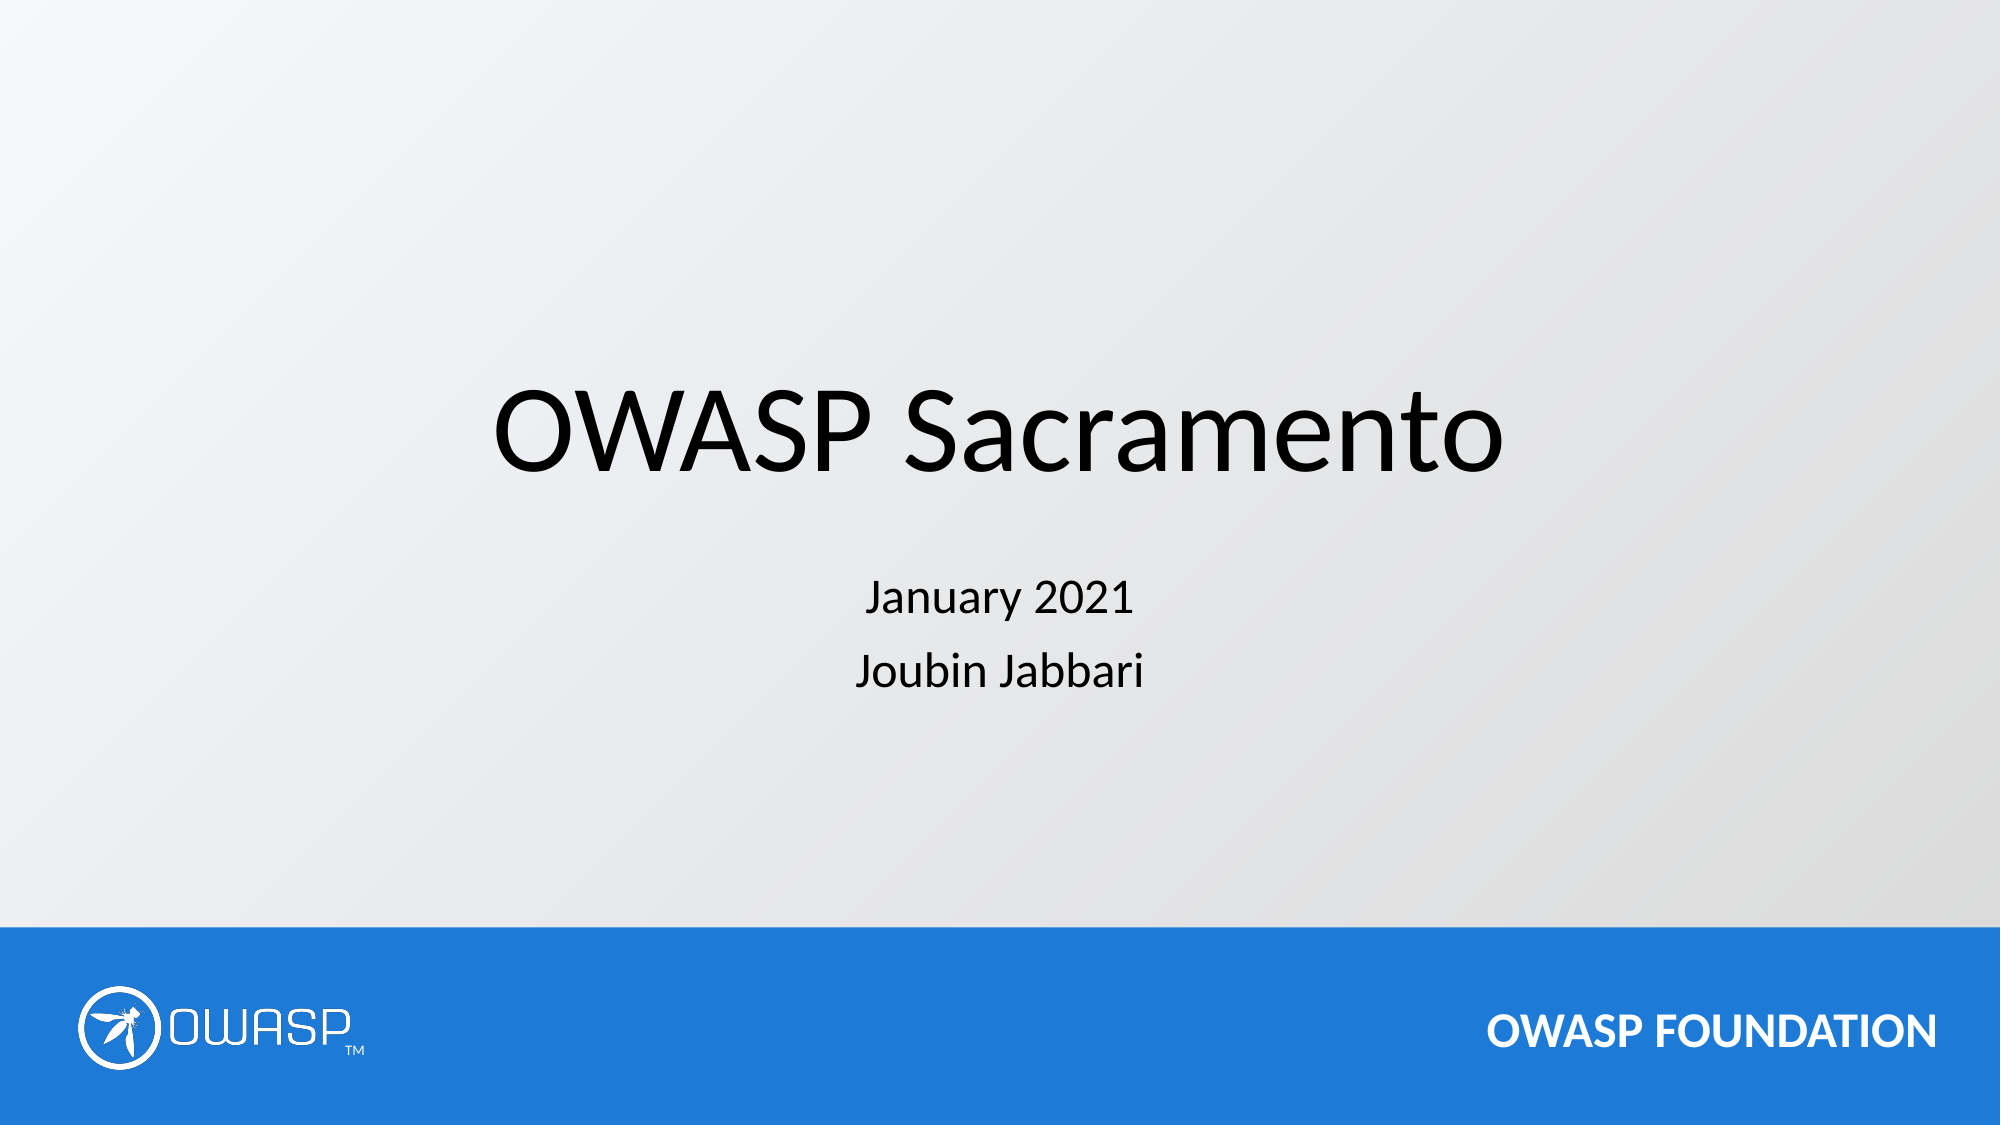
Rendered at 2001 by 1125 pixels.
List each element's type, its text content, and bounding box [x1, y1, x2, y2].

picture [78, 986, 350, 1070]
title OWASP Sacramento [161, 129, 1839, 504]
subtitle January 2021 Joubin Jabbari [161, 562, 1839, 786]
